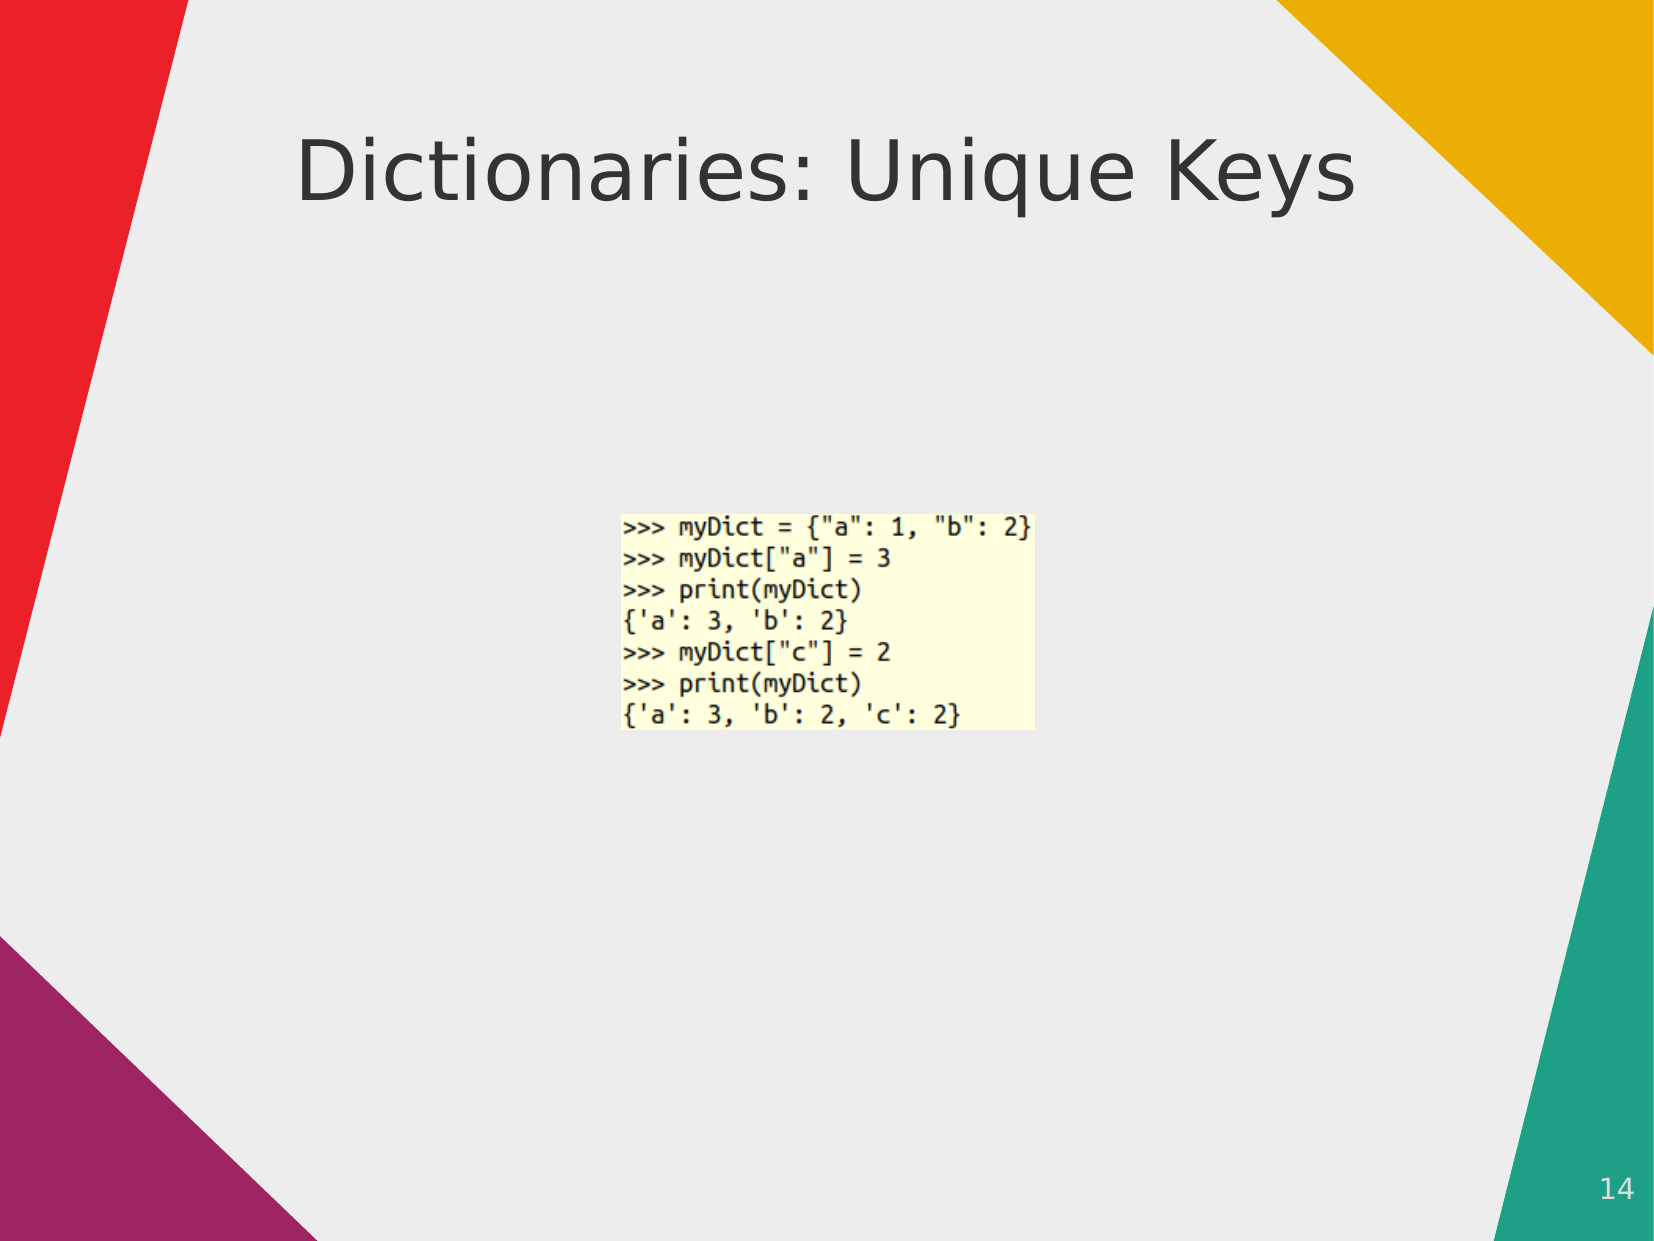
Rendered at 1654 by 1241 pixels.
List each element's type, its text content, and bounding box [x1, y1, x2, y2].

title Dictionaries: Unique Keys [114, 73, 1539, 271]
picture [621, 514, 1035, 730]
